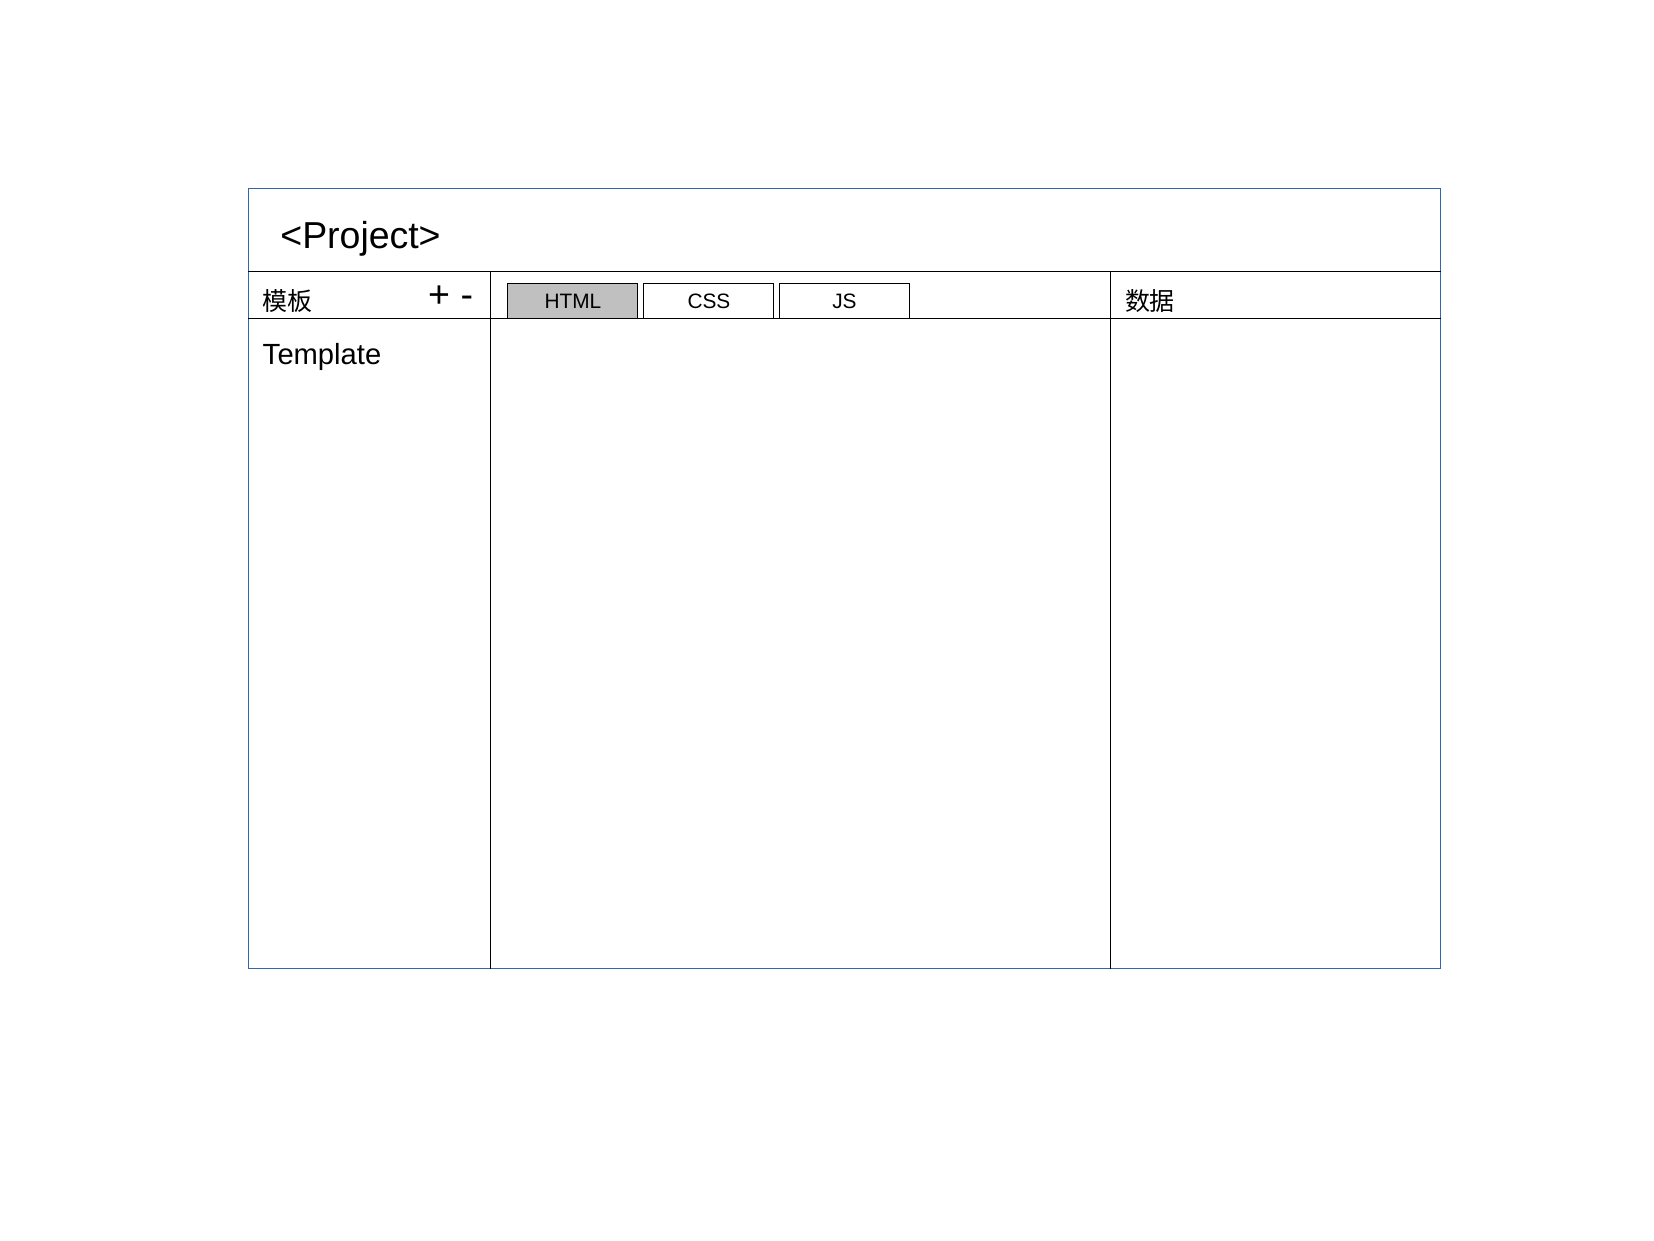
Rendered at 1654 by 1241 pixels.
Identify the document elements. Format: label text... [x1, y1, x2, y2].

text_box + - [413, 265, 489, 271]
text_box 模板 [248, 273, 328, 322]
text_box 数据 [1110, 273, 1190, 322]
text_box HTML [507, 283, 638, 319]
text_box + - [413, 272, 489, 323]
text_box <Project> [265, 206, 479, 264]
text_box CSS [643, 283, 774, 319]
text_box Template [248, 330, 397, 379]
text_box JS [779, 283, 910, 319]
